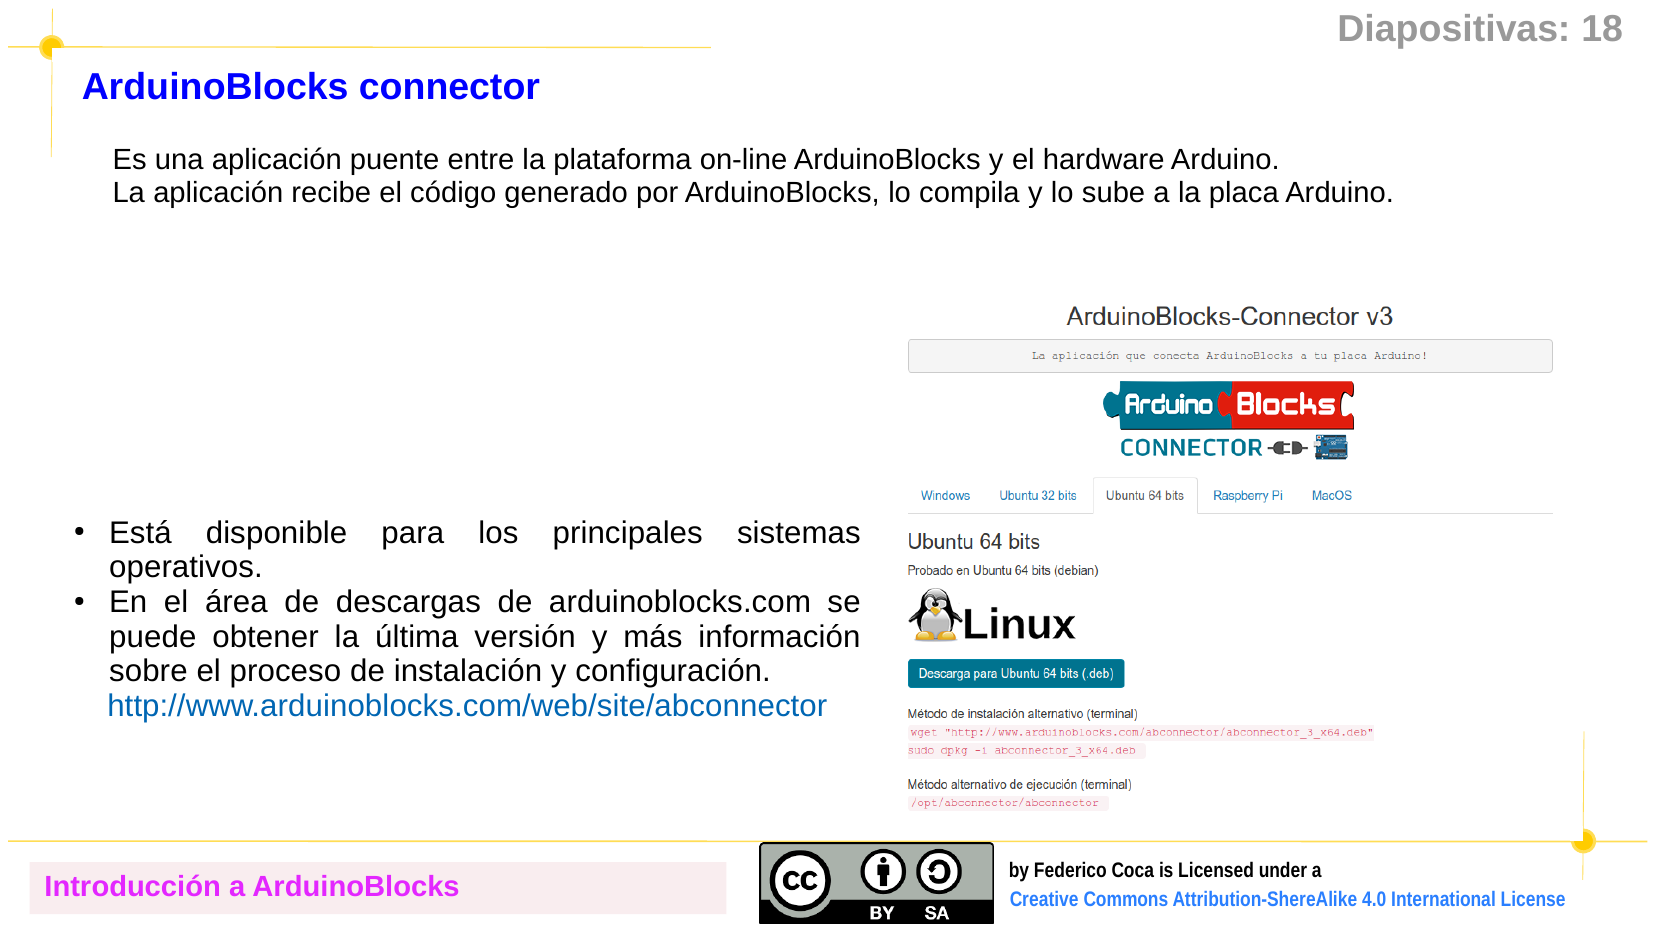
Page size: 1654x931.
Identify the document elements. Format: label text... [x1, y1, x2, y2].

picture [897, 300, 1561, 815]
text_box Es una aplicación puente entre la plataforma on-line ArduinoBlocks y el hardware Arduino. La aplicación recibe el código generado por ArduinoBlocks, lo compila y lo sube a la placa Arduino. [97, 135, 1603, 217]
text_box Introducción a ArduinoBlocks [29, 862, 727, 915]
text_box Está disponible para los principales sistemas operativos. En el área de descargas de arduinoblocks.com se puede obtener la última versión y más información sobre el proceso de instalación y configuración. http://www.arduinoblocks.com/web/site/abconnector [59, 507, 877, 733]
text_box ArduinoBlocks connector [67, 58, 1207, 116]
text_box Diapositivas: 18 [1322, 0, 1644, 57]
